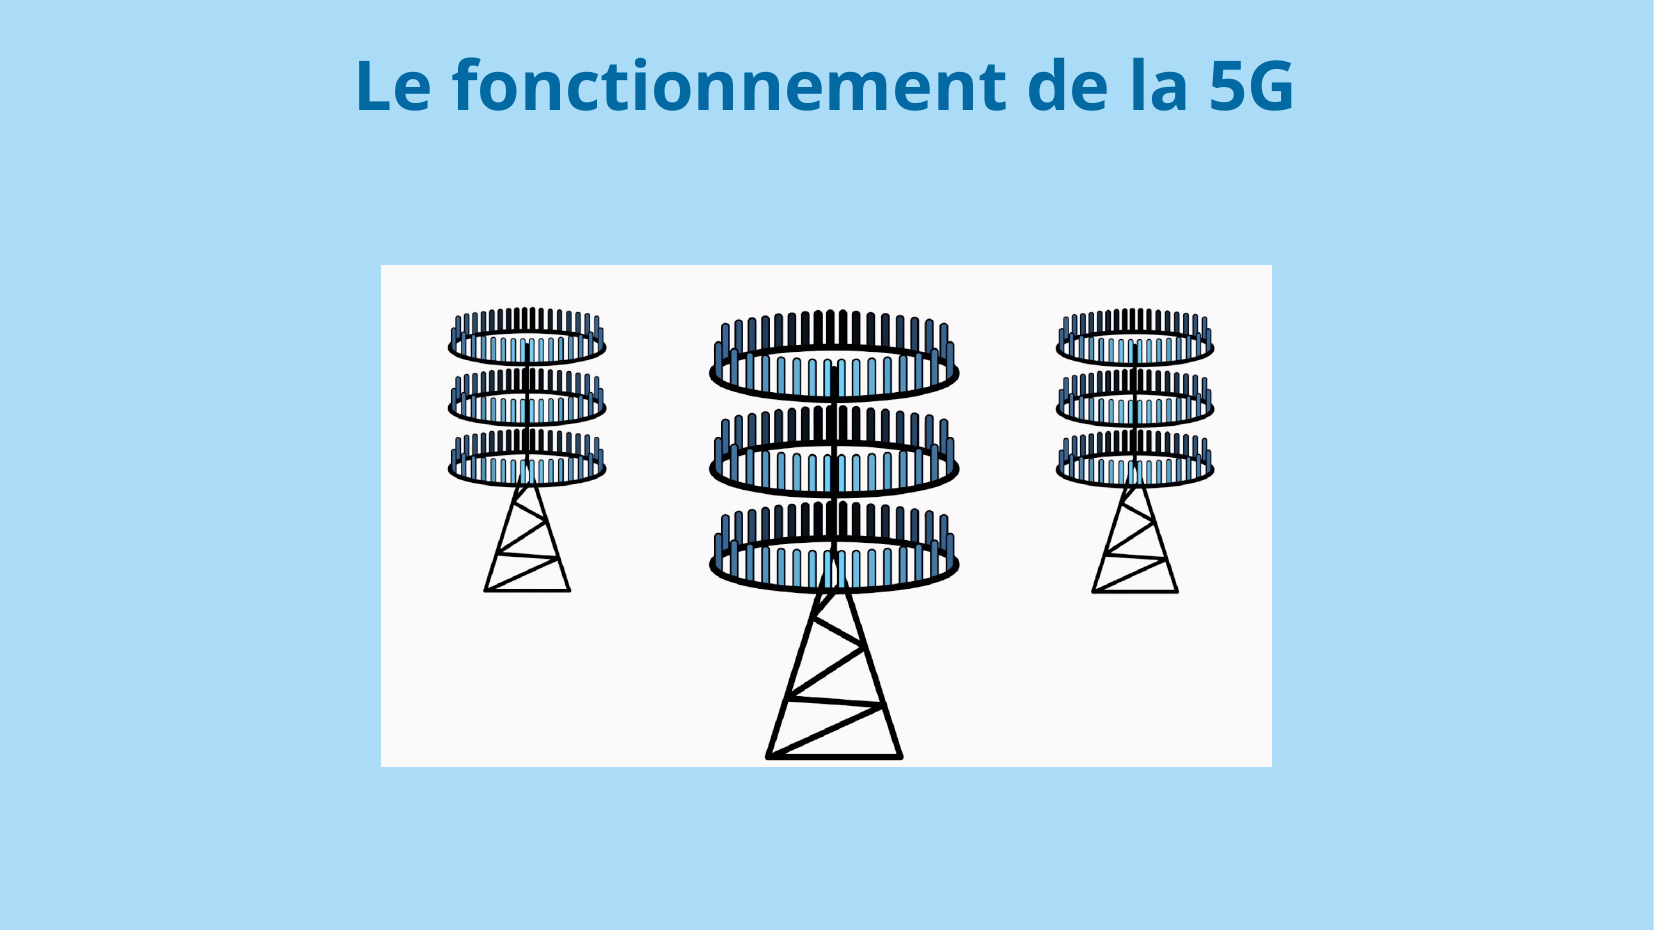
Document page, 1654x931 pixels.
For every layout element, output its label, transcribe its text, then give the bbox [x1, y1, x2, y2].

title Le fonctionnement de la 5G [54, 31, 1598, 134]
picture [381, 265, 1272, 767]
